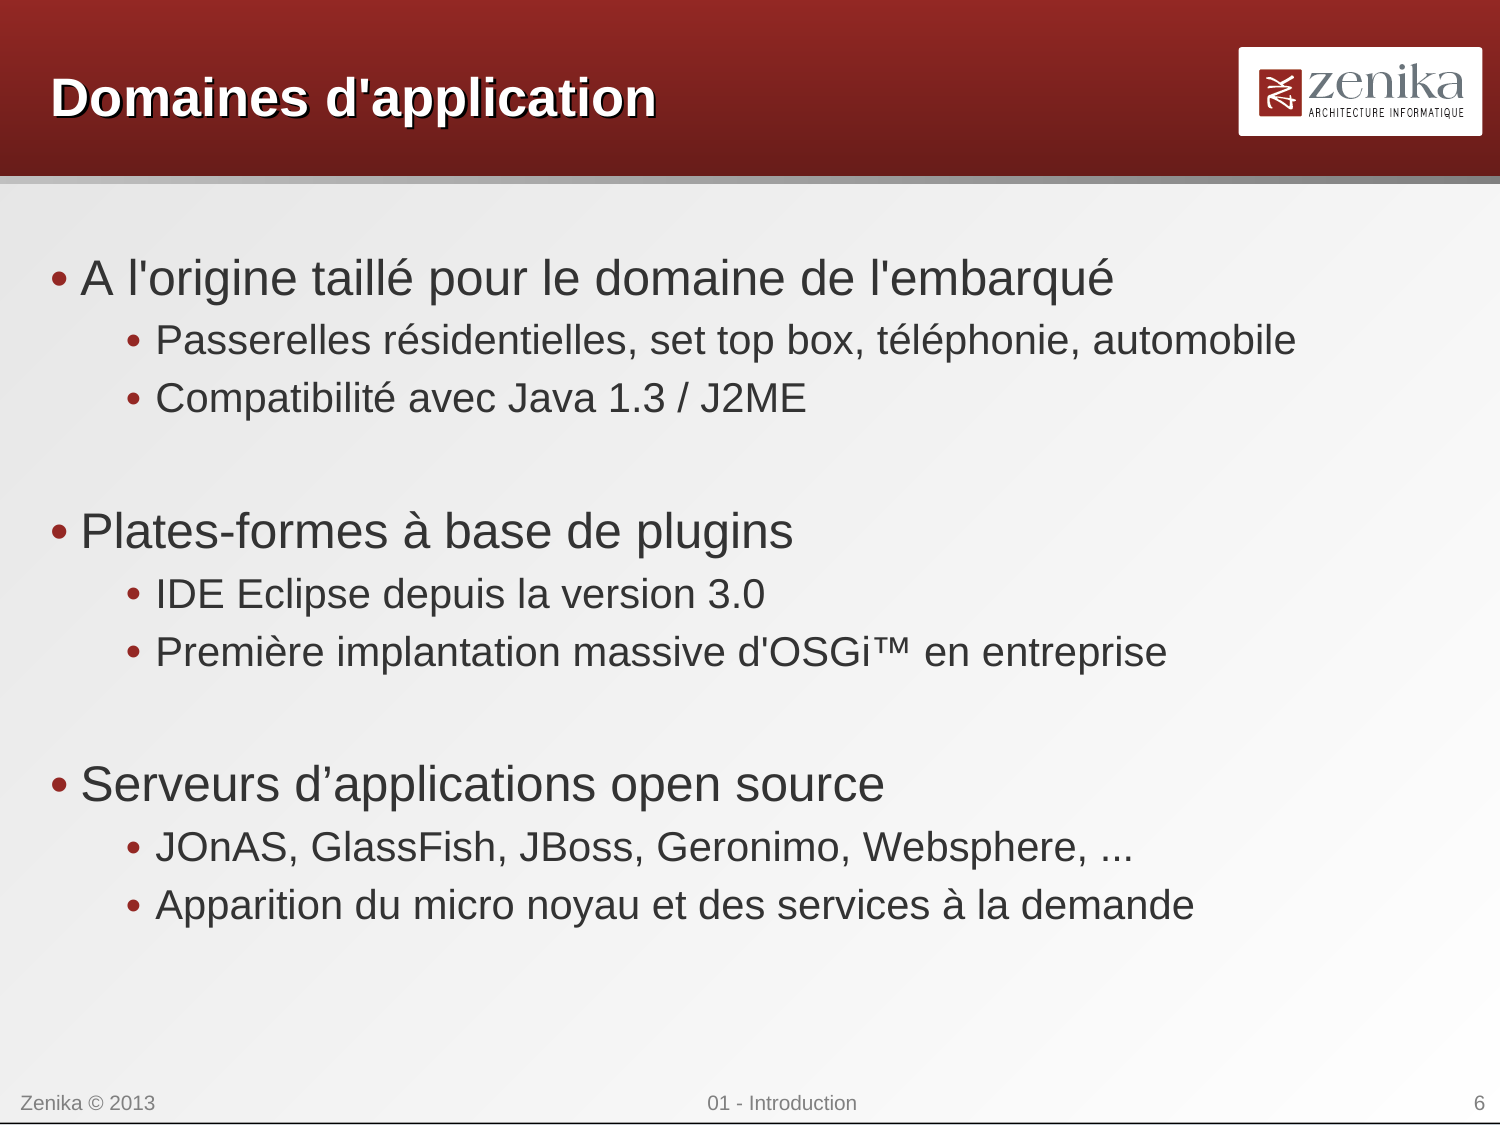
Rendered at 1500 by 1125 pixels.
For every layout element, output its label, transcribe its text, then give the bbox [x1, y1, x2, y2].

list A l'origine taillé pour le domaine de l'embarqué Passerelles résidentielles, set top box, téléphonie, automobile Compatibilité avec Java 1.3 / J2ME Plates-formes à base de plugins IDE Eclipse depuis la version 3.0 Première implantation massive d'OSGi™ en entreprise Serveurs d’applications open source JOnAS, GlassFish, JBoss, Geronimo, Websphere, ... Apparition du micro noyau et des services à la demande [50, 249, 1435, 1064]
picture [1257, 58, 1464, 125]
title Domaines d'application [50, 15, 1206, 180]
